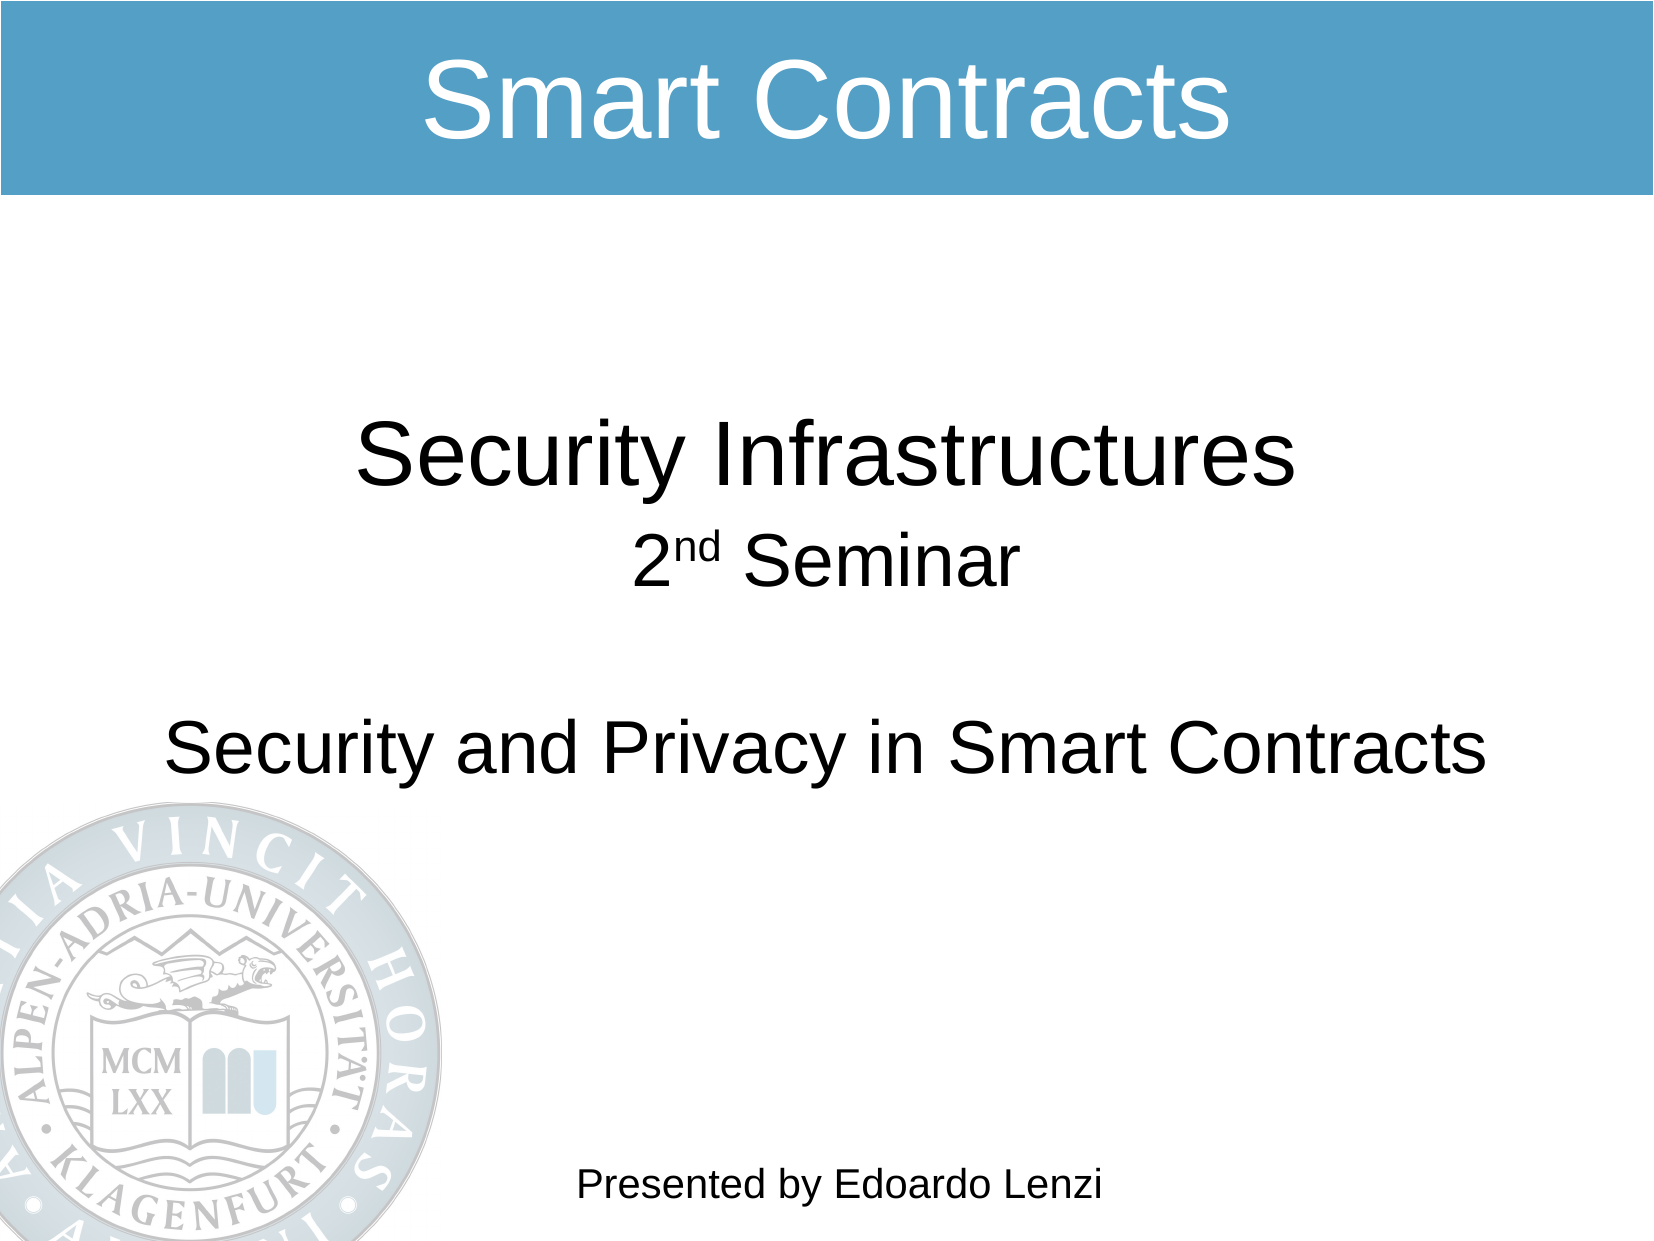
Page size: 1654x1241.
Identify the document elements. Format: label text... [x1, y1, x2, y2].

title Smart Contracts [82, 0, 1571, 204]
text_box [0, 801, 452, 1241]
list Presented by Edoardo Lenzi [505, 1160, 1654, 1241]
text_box Security Infrastructures 2nd Seminar Security and Privacy in Smart Contracts [82, 398, 1571, 1185]
text_box [1571, 0, 1654, 196]
text_box [0, 0, 82, 196]
